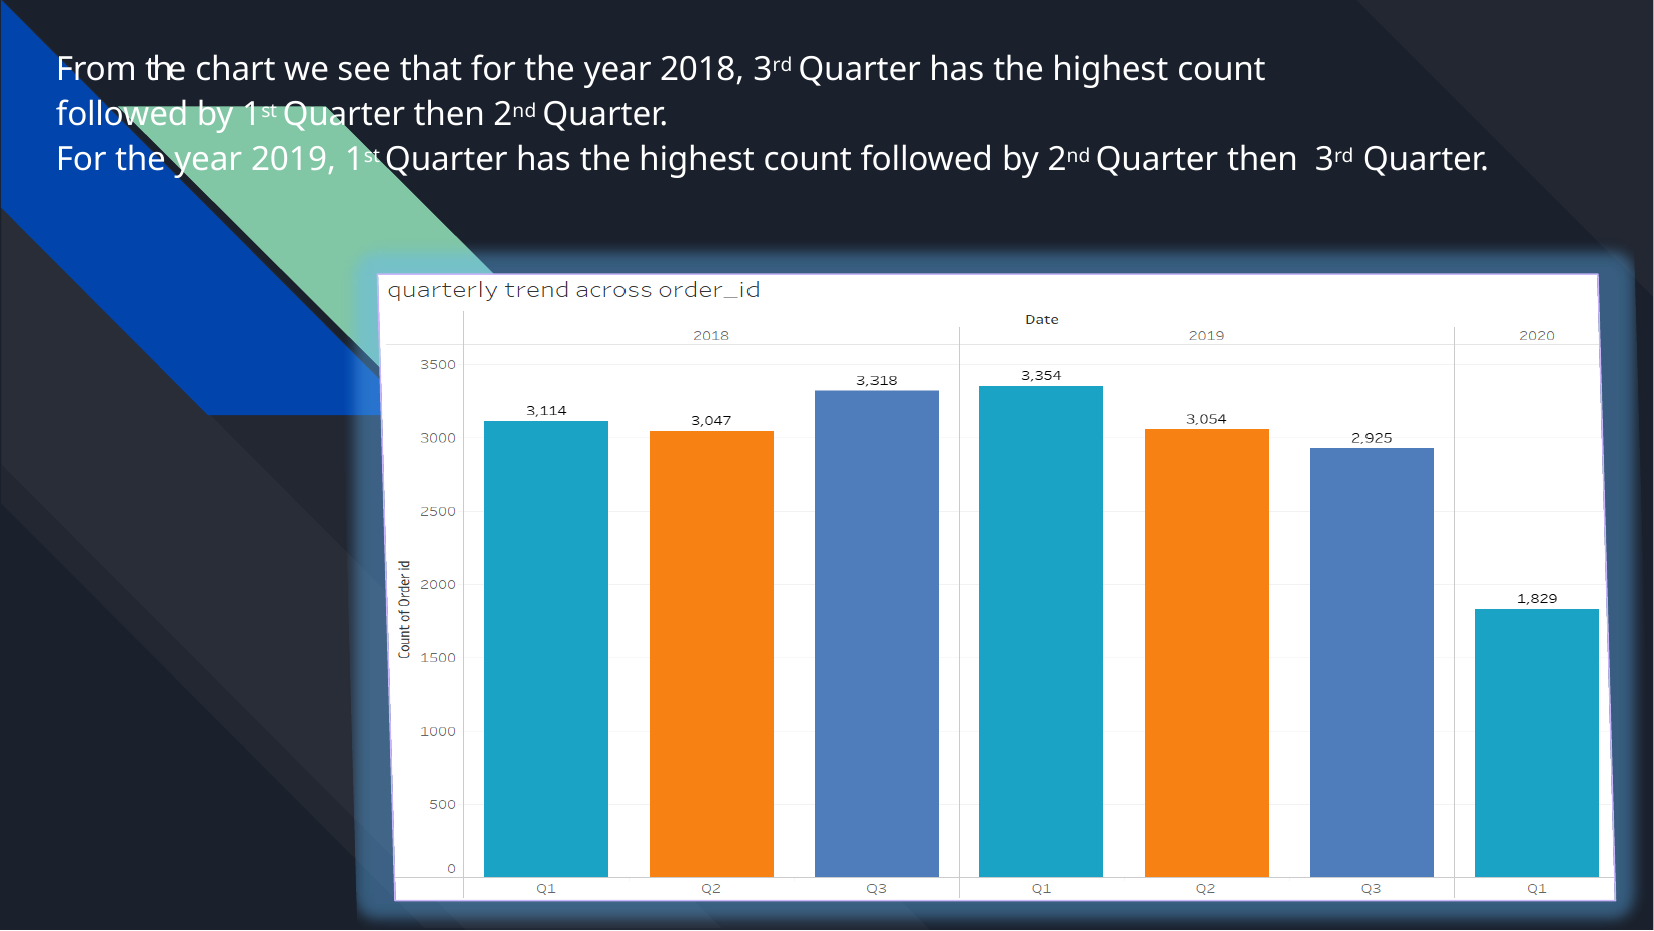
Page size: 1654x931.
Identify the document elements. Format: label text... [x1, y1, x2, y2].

text_box From the chart we see that for the year 2018, 3rd Quarter has the highest count followed by 1st Quarter then 2nd Quarter. For the year 2019, 1st Quarter has the highest count followed by 2nd Quarter then 3rd Quarter. [40, 37, 1613, 197]
text_box [337, 235, 1654, 931]
